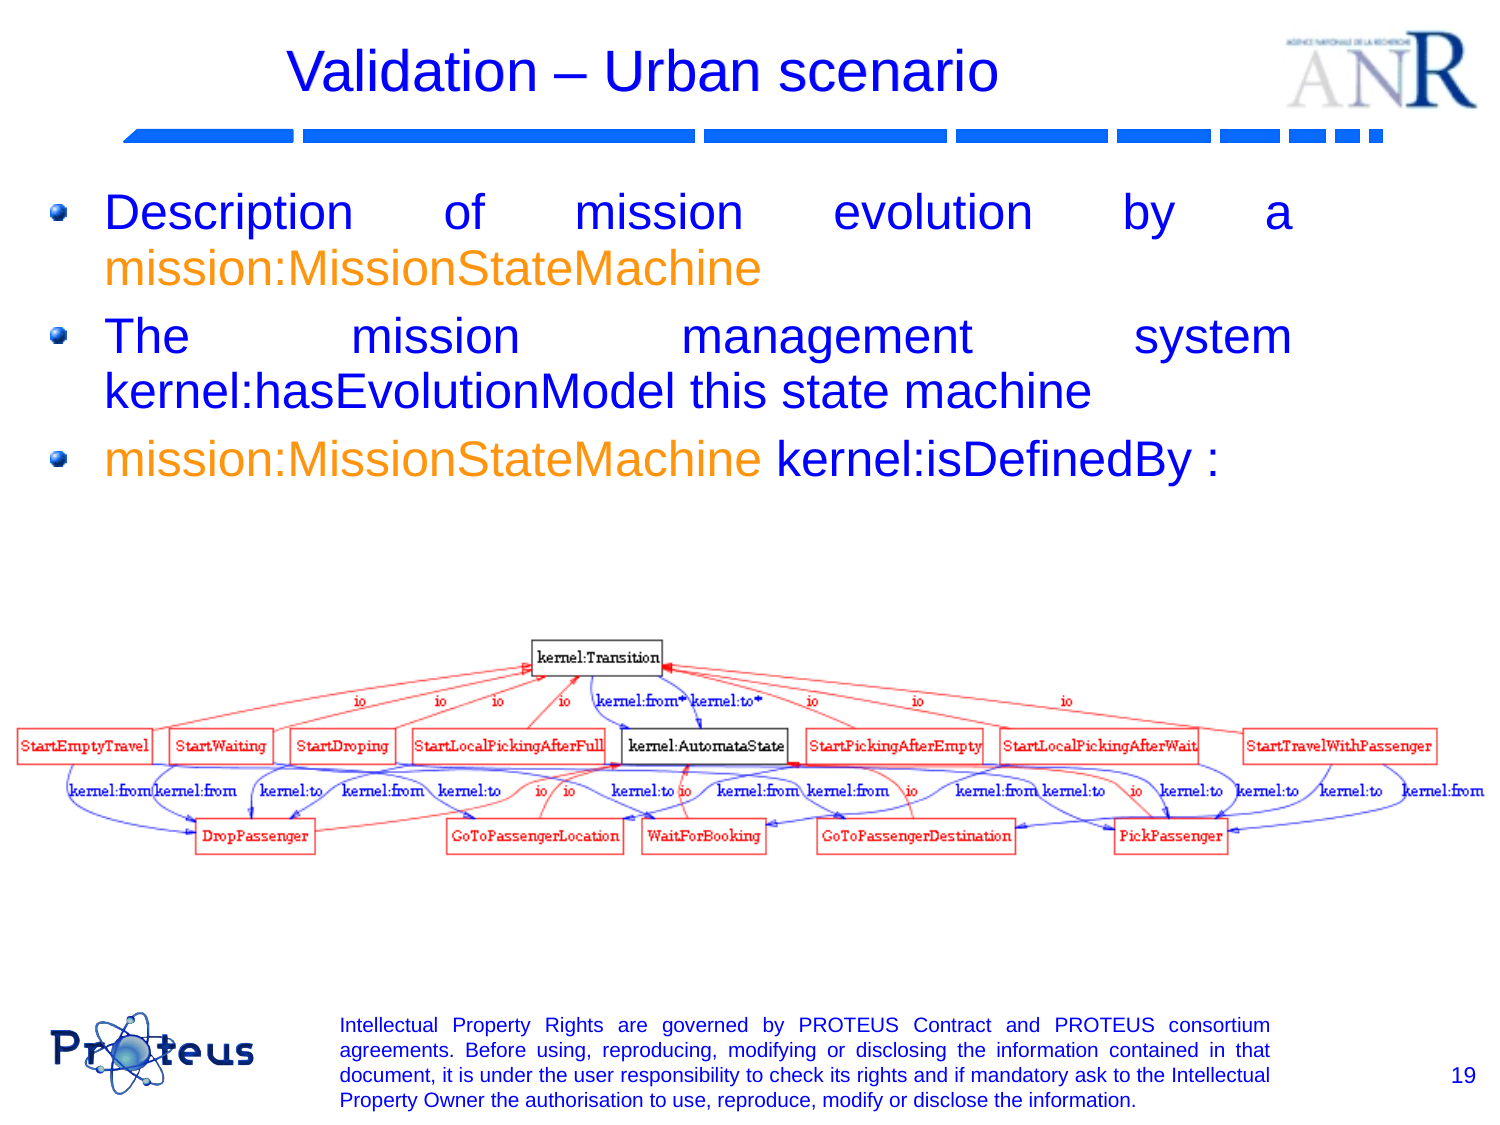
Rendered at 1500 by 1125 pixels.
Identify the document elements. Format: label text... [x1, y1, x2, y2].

picture [1281, 27, 1484, 115]
list Description of mission evolution by a mission:MissionStateMachine The mission management system kernel:hasEvolutionModel this state machine mission:MissionStateMachine kernel:isDefinedBy : [33, 184, 1293, 523]
title Validation – Urban scenario [23, 11, 1264, 130]
picture [0, 615, 1500, 957]
picture [35, 1003, 272, 1101]
